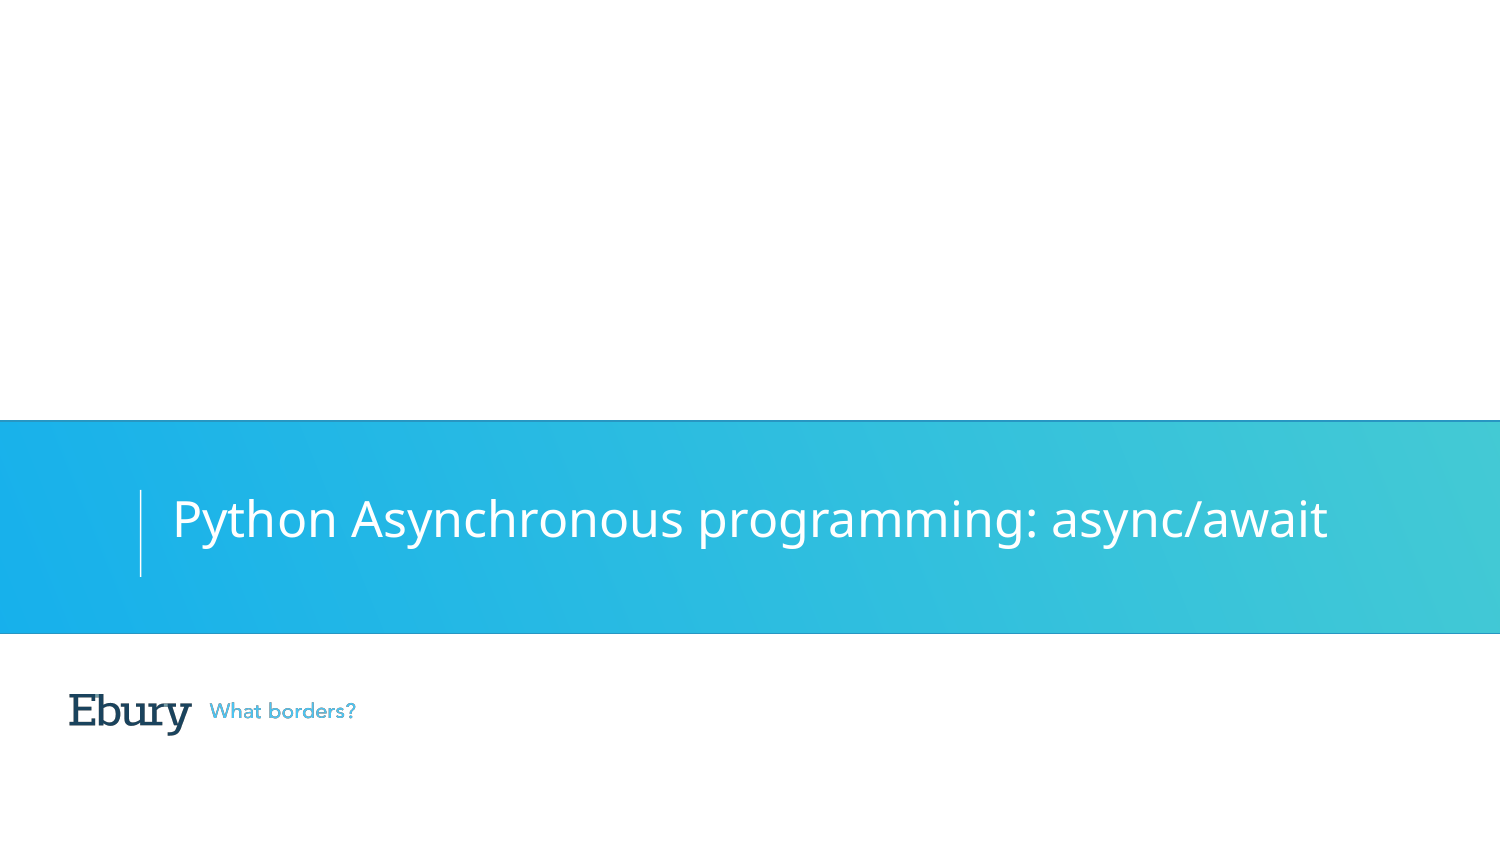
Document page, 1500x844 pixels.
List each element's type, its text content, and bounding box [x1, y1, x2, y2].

list Python Asynchronous programming: async/await [157, 450, 1441, 586]
picture [35, 679, 388, 743]
